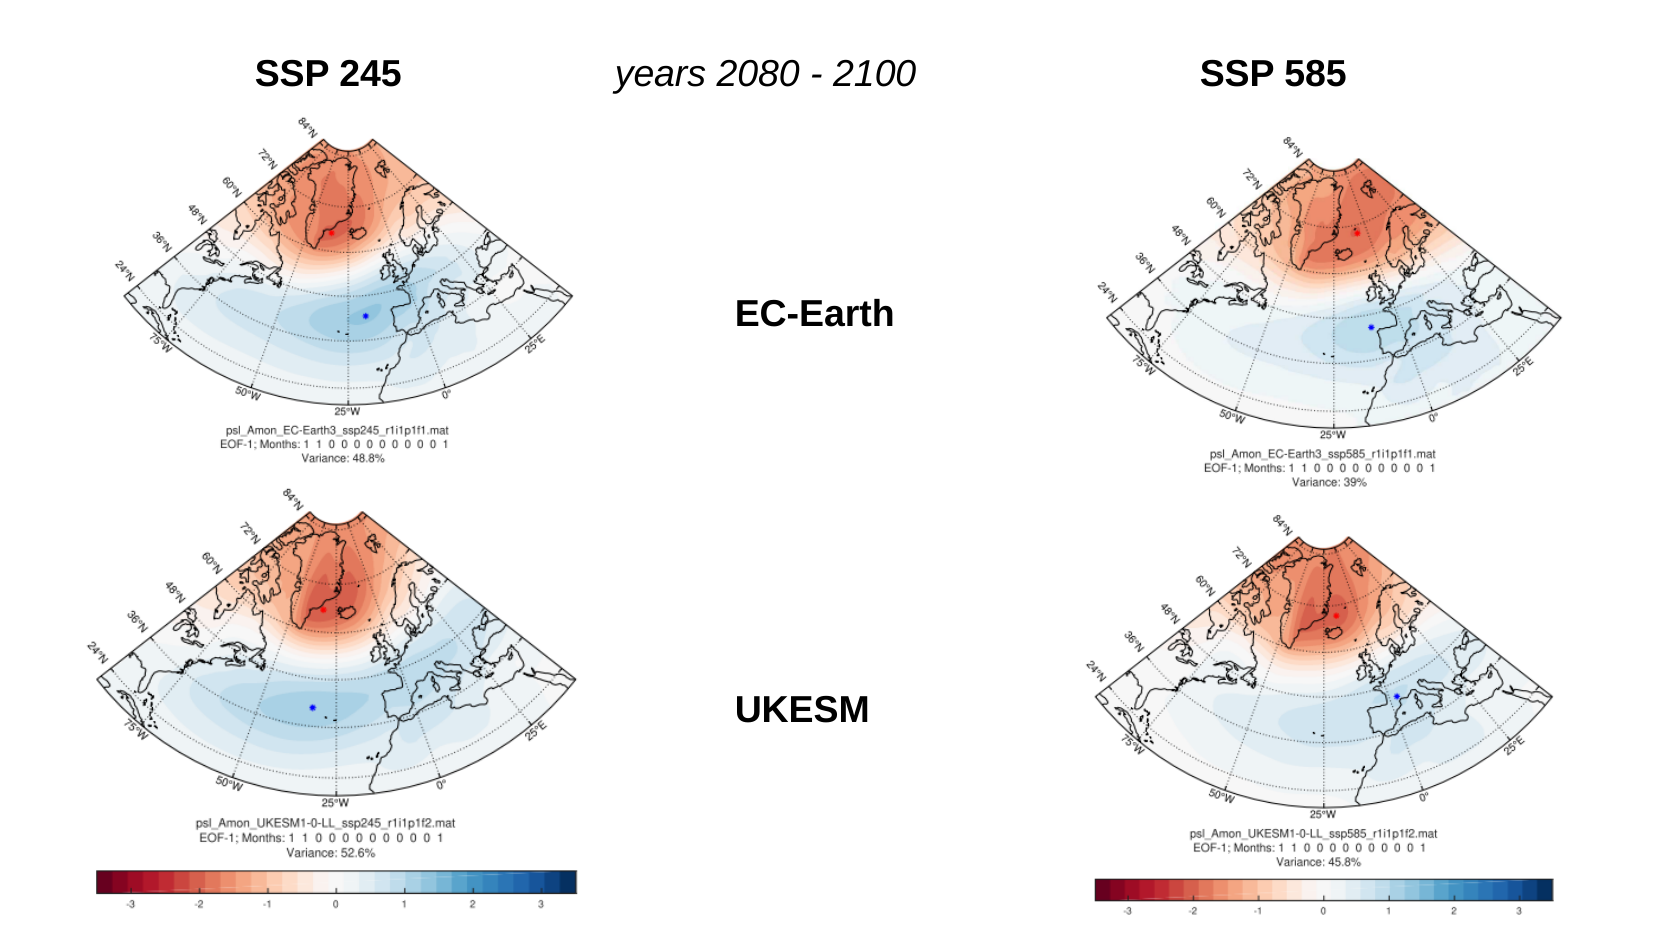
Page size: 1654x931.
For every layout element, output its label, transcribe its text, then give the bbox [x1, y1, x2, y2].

text_box years 2080 - 2100 [600, 45, 1066, 102]
text_box UKESM [720, 681, 946, 781]
text_box SSP 245 [240, 45, 600, 102]
picture [69, 89, 601, 931]
picture [1053, 99, 1582, 931]
text_box EC-Earth [720, 285, 946, 384]
text_box SSP 585 [1185, 45, 1561, 99]
